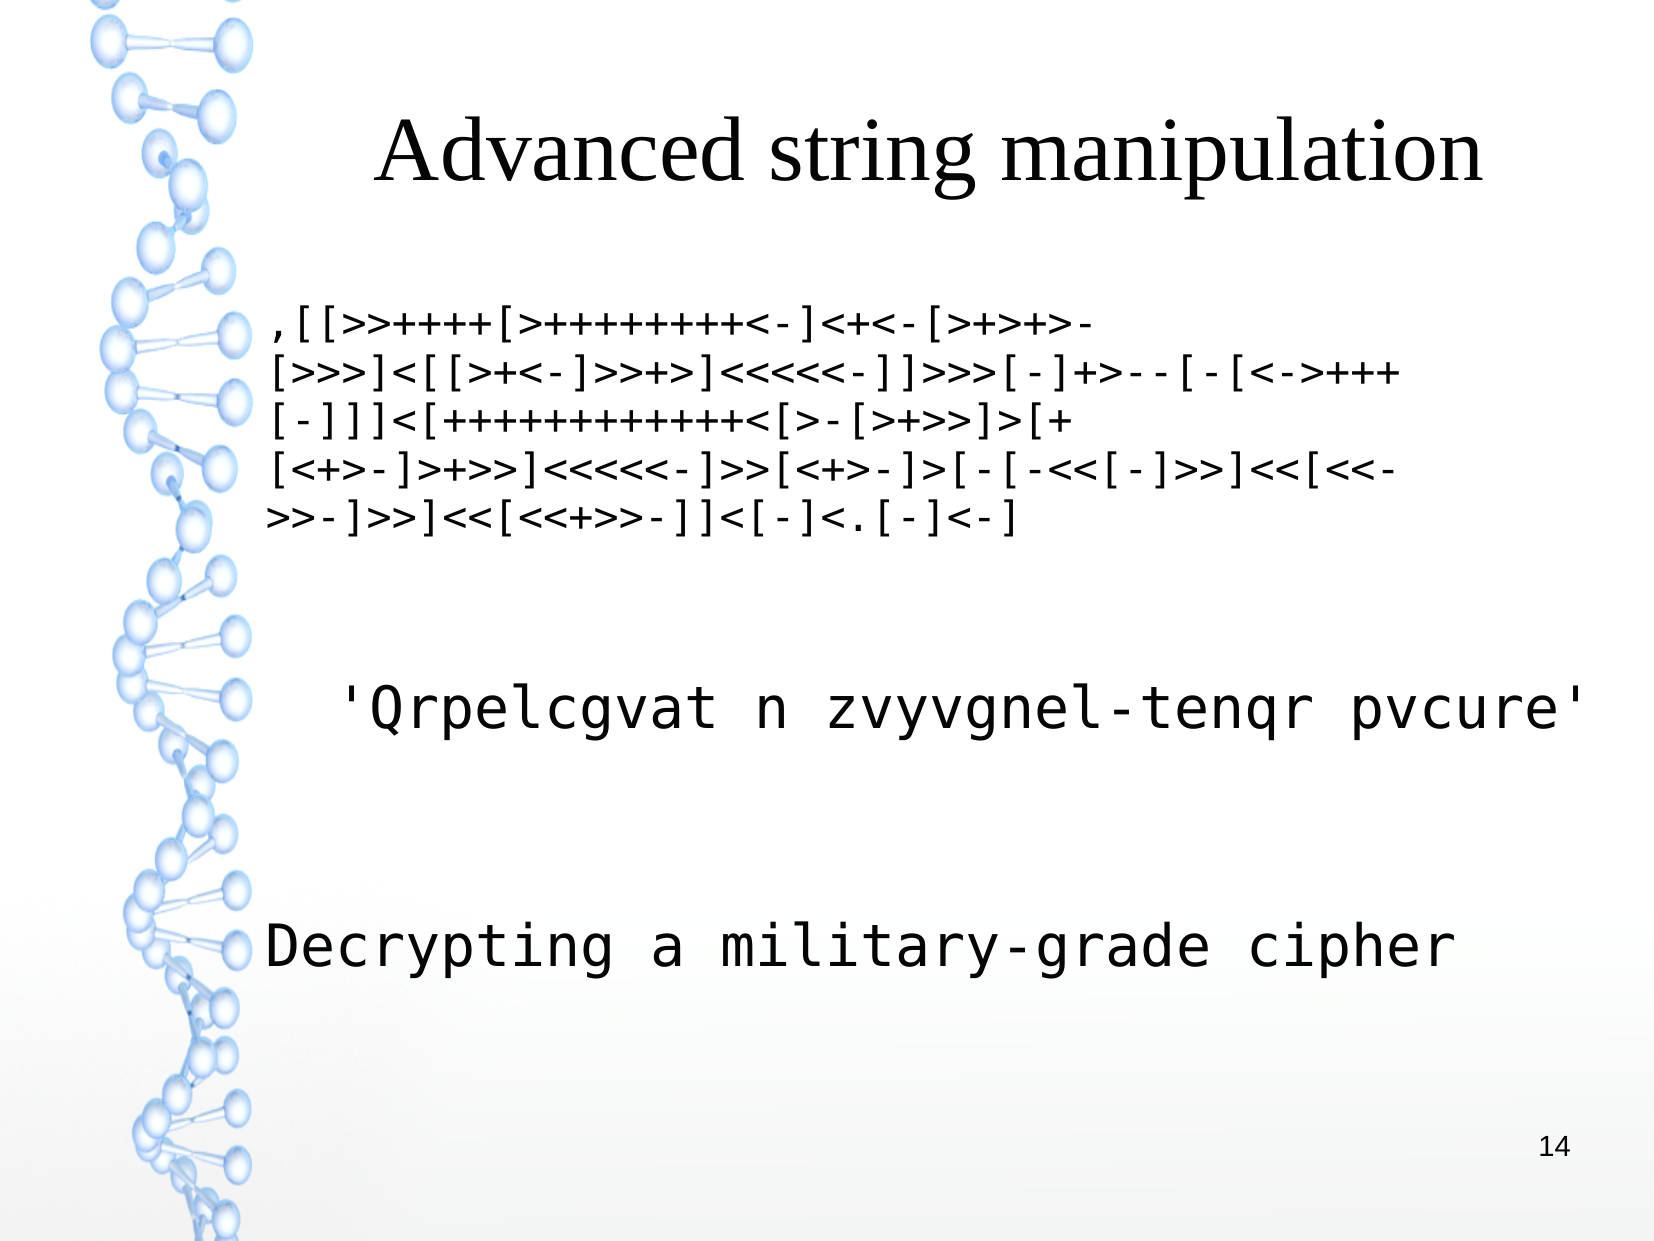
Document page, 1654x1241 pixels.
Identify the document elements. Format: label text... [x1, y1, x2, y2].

list Decrypting a military-grade cipher [265, 912, 1595, 1018]
list 'Qrpelcgvat n zvyvgnel-tenqr pvcure' [265, 674, 1595, 775]
list ,[[>>++++[>++++++++<-]<+<-[>+>+>-[>>>]<[[>+<-]>>+>]<<<<<-]]>>>[-]+>--[-[<->+++[-]]]<[++++++++++++<[>-[>+>>]>[+[<+>-]>+>>]<<<<<-]>>[<+>-]>[-[-<<[-]>>]<<[<<->>-]>>]<<[<<+>>-]]<[-]<.[-]<-] [265, 299, 1595, 643]
picture [0, 0, 1654, 1241]
title Advanced string manipulation [265, 47, 1595, 252]
